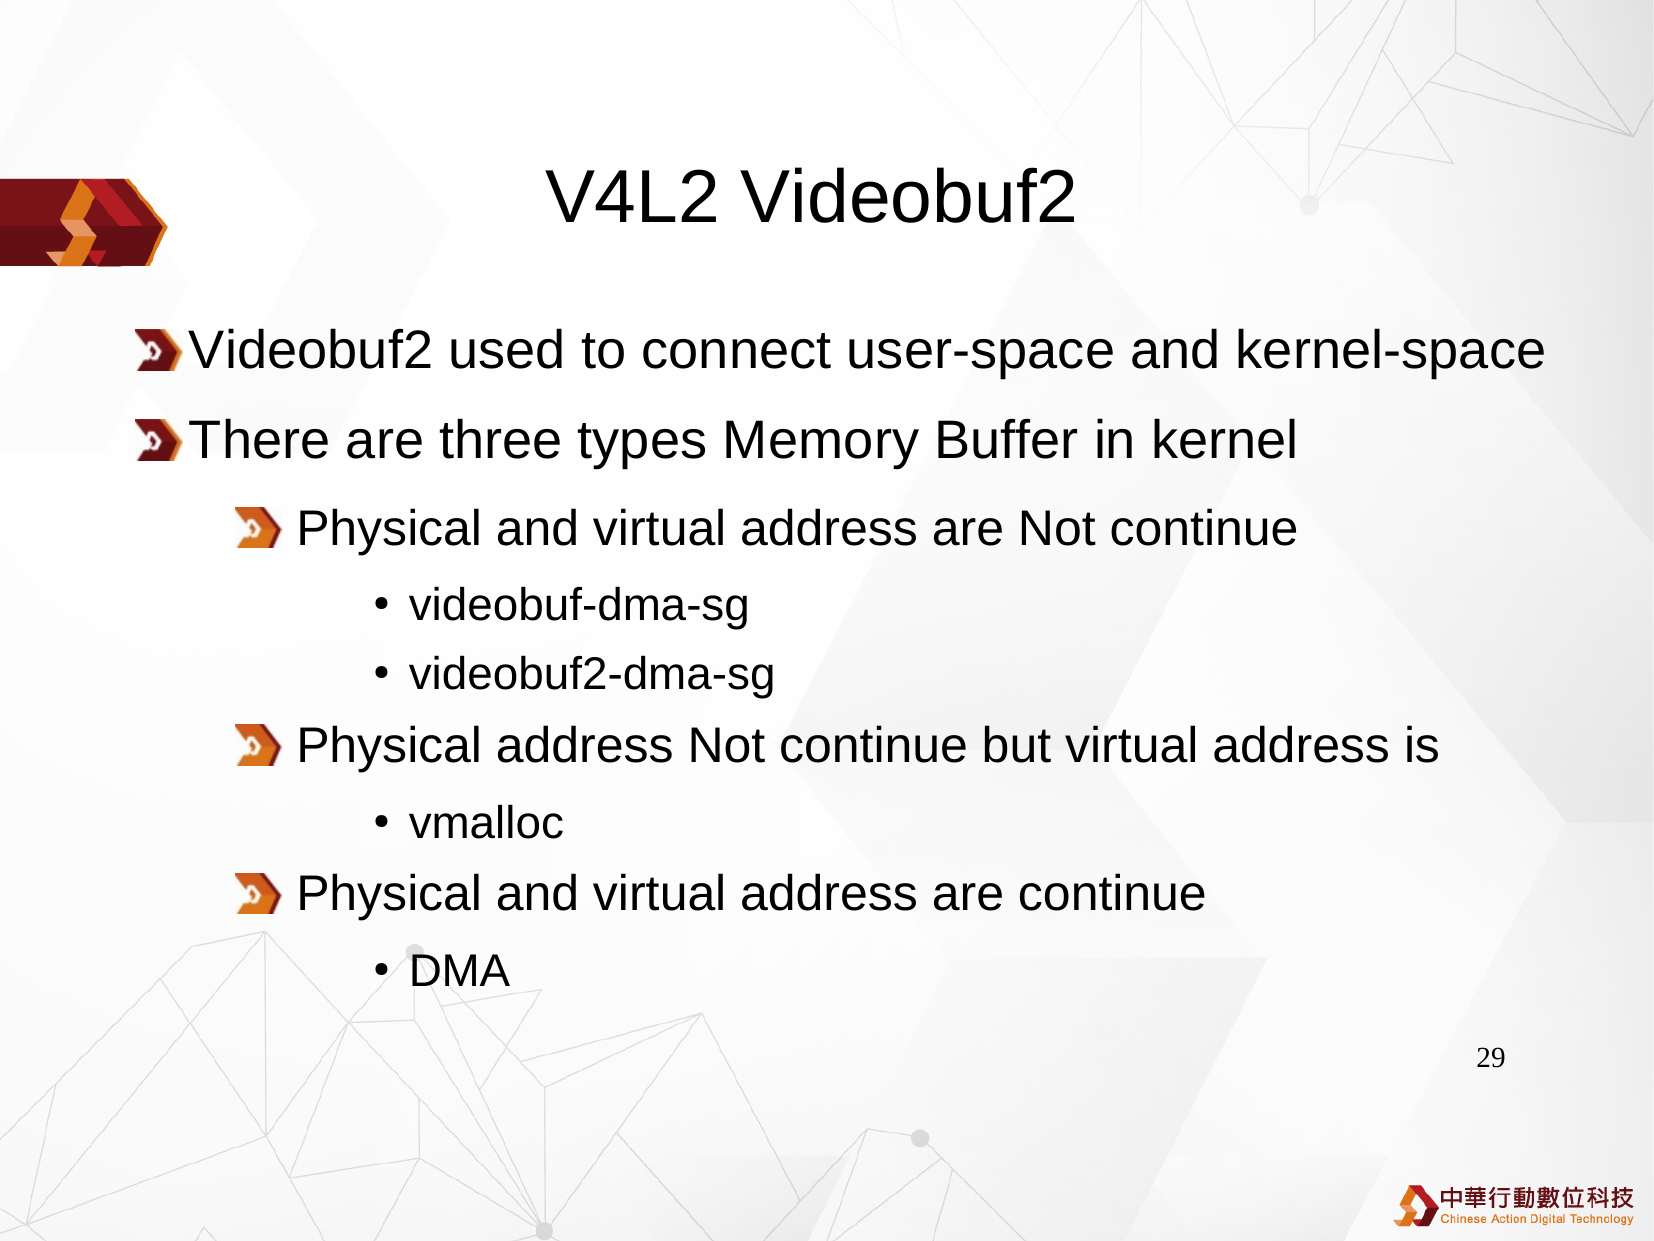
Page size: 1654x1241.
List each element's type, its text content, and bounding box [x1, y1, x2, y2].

picture [0, 0, 1654, 1241]
title V4L2 Videobuf2 [118, 112, 1506, 281]
list Videobuf2 used to connect user-space and kernel-space There are three types Memory Buffer in kernel Physical and virtual address are Not continue videobuf-dma-sg videobuf2-dma-sg Physical address Not continue but virtual address is vmalloc Physical and virtual address are continue DMA [118, 319, 1571, 1040]
